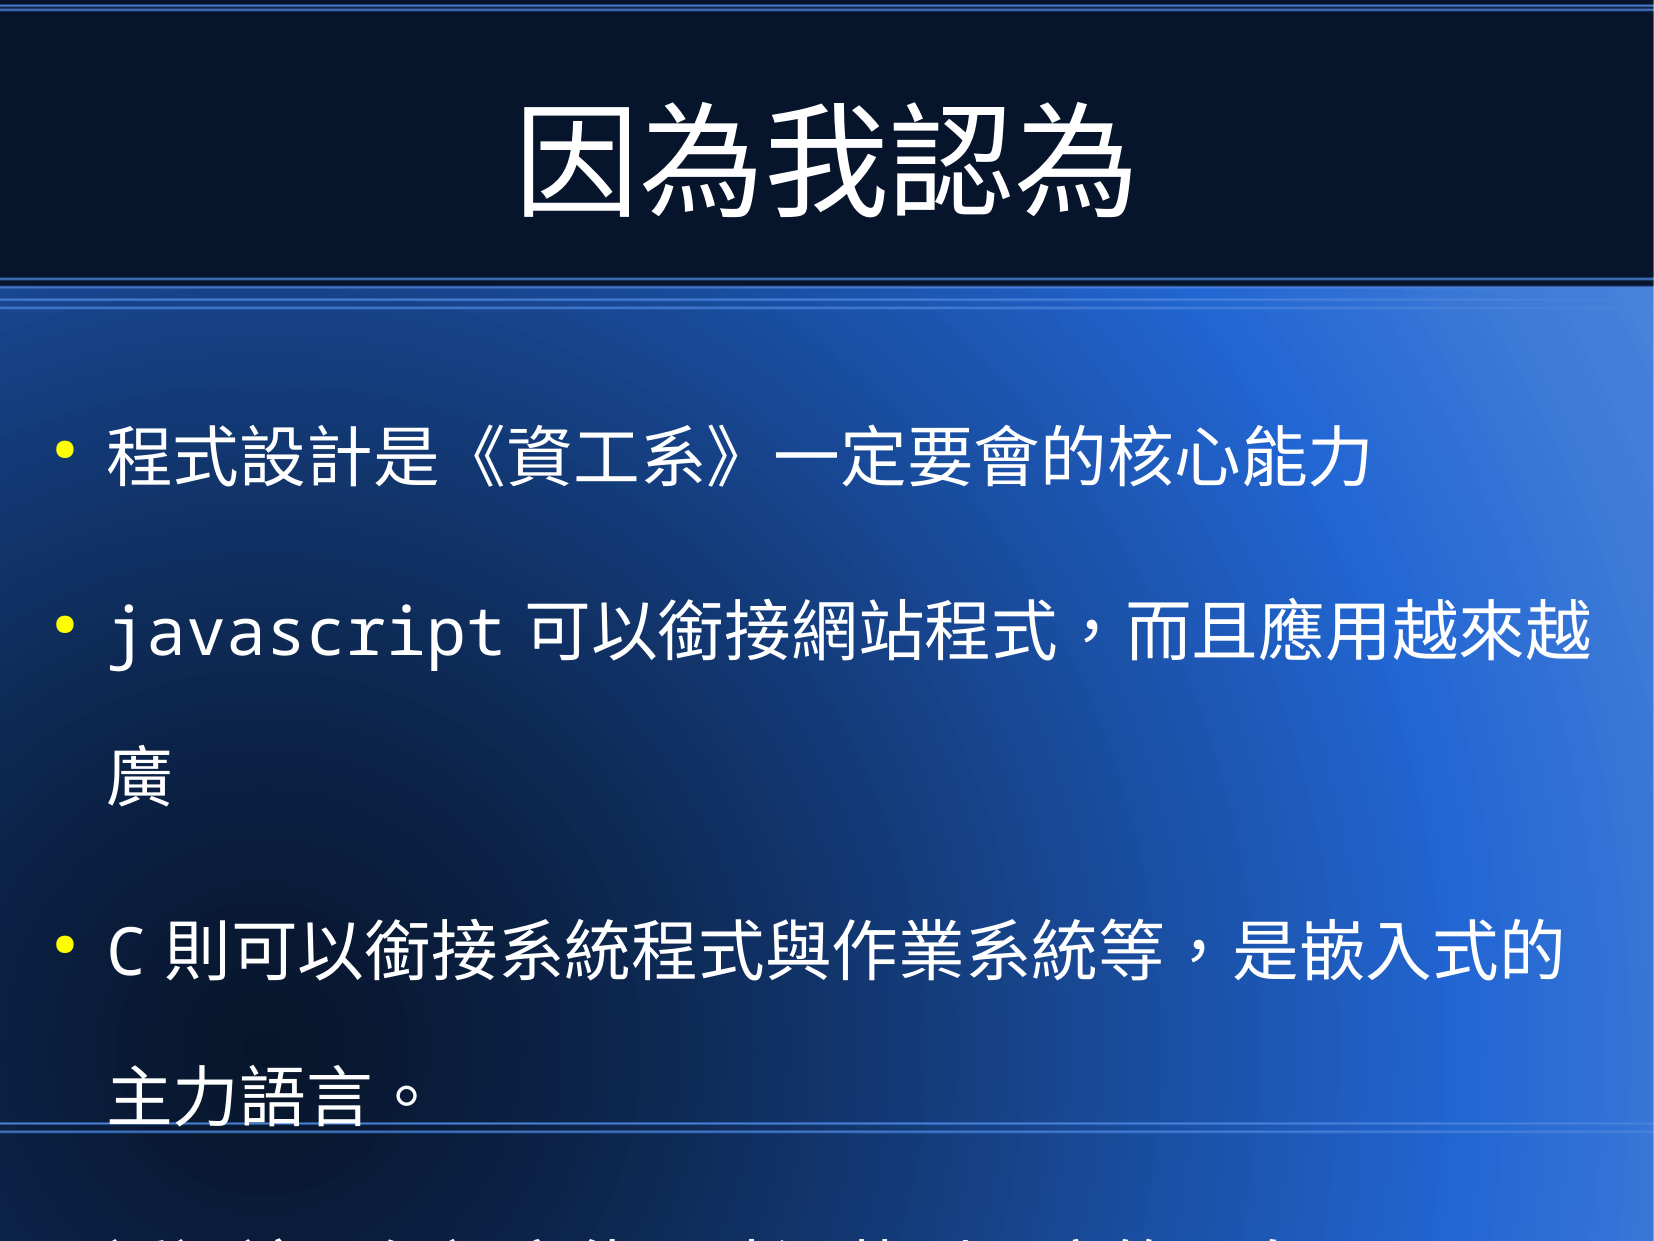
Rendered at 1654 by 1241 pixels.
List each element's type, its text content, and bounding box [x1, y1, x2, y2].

picture [0, 0, 1654, 1241]
title 因為我認為 [82, 49, 1571, 257]
list 程式設計是《資工系》一定要會的核心能力 javascript可以銜接網站程式，而且應用越來越廣 C則可以銜接系統程式與作業系統等，是嵌入式的主力語言。 透過這兩個語言能同時涵蓋到最廣的面向，而且具有《動態語言+靜態語言》的組合優勢。 [35, 355, 1619, 1241]
